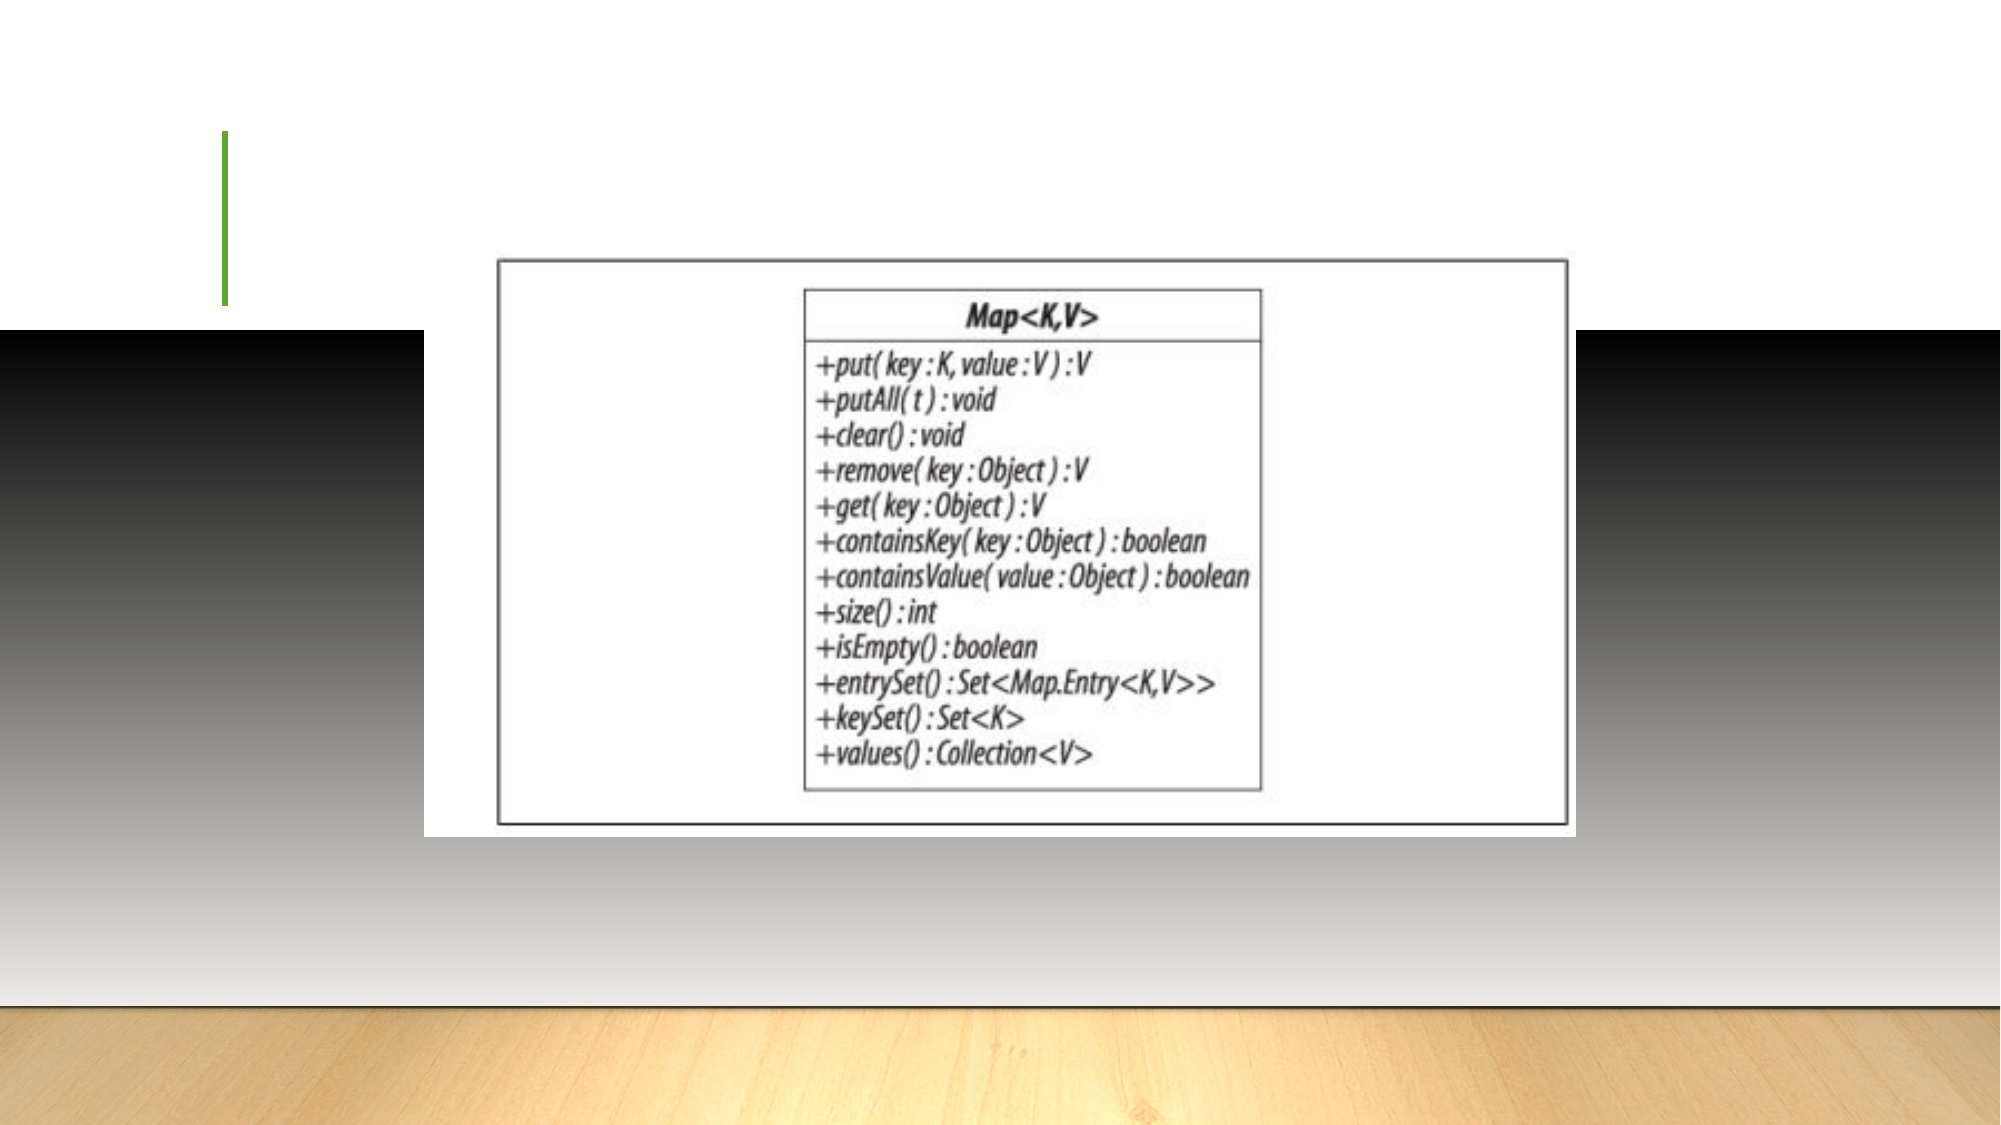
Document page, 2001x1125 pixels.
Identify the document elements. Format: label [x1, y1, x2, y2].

picture [424, 234, 1576, 837]
